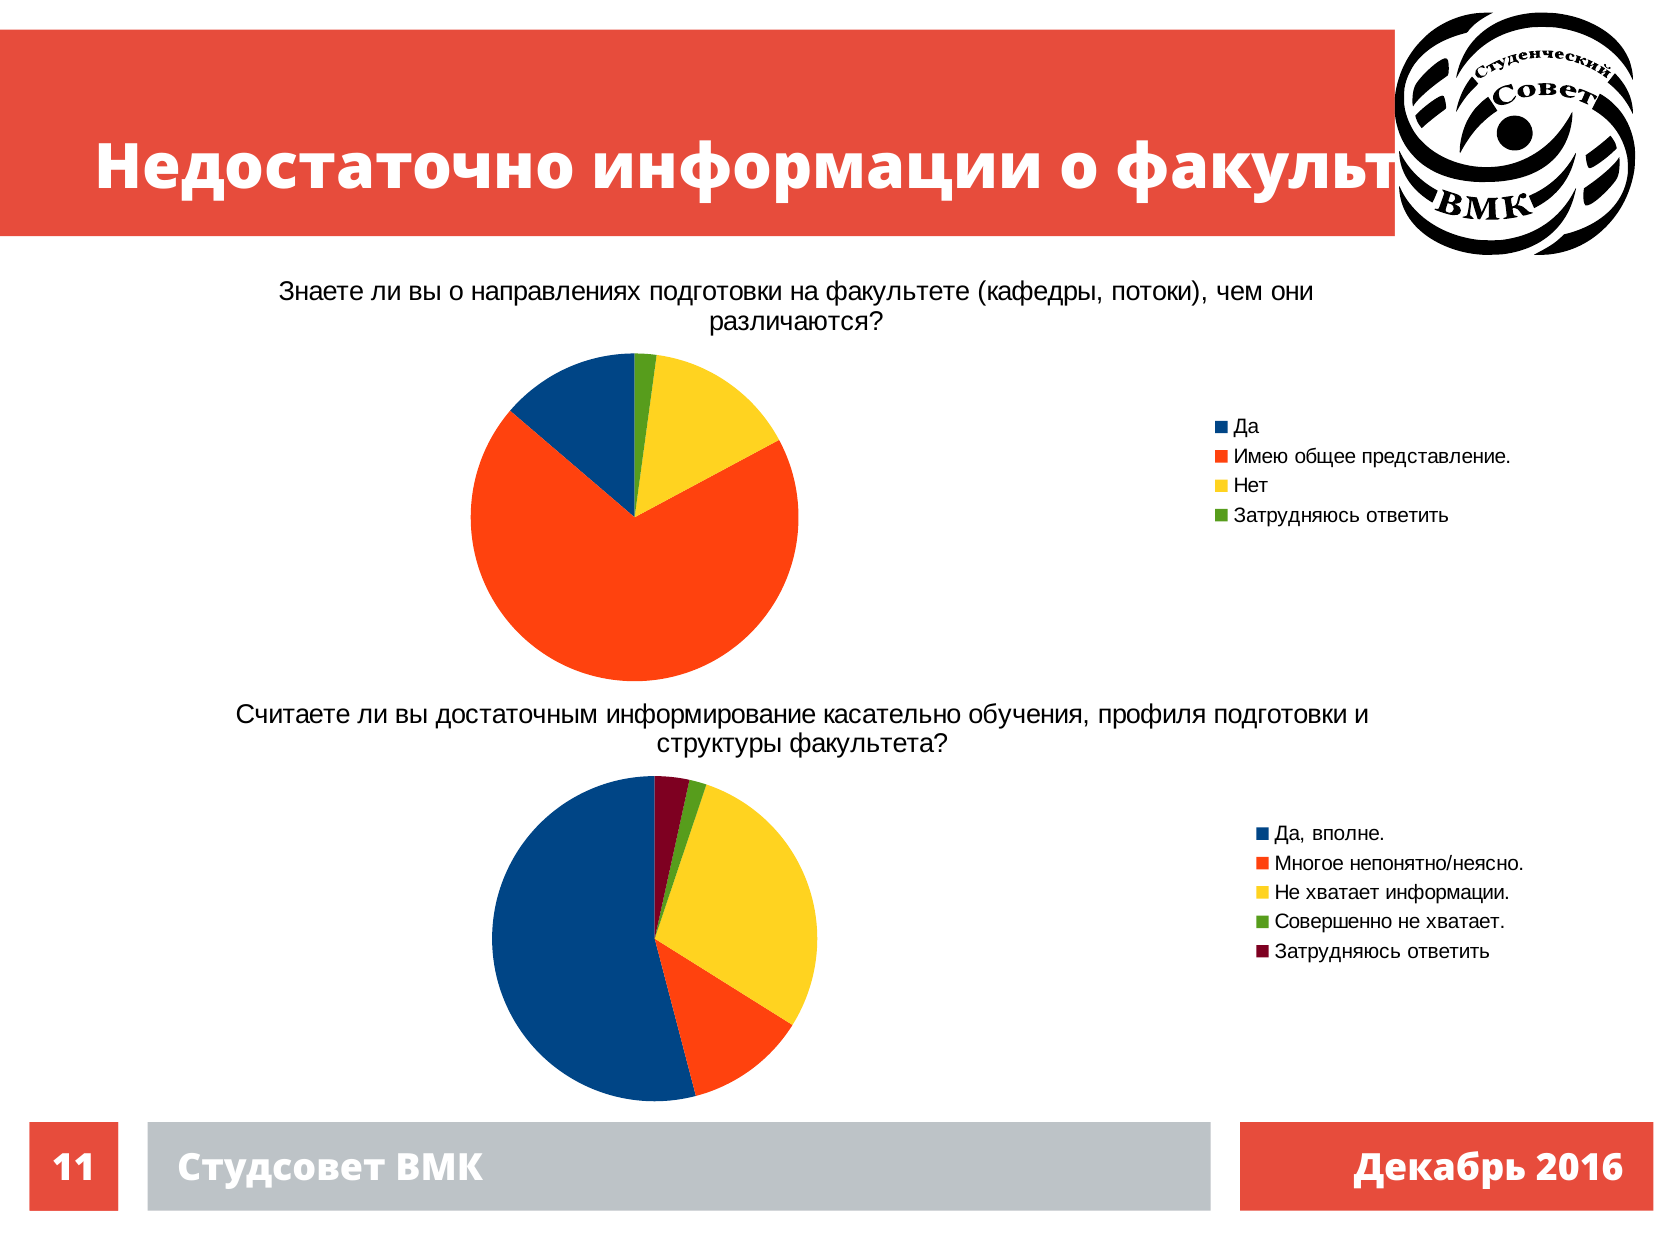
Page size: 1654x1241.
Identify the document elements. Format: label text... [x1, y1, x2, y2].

title Недостаточно информации о факультете [59, 59, 1394, 207]
chart [60, 252, 1544, 1111]
picture [1394, 12, 1636, 255]
